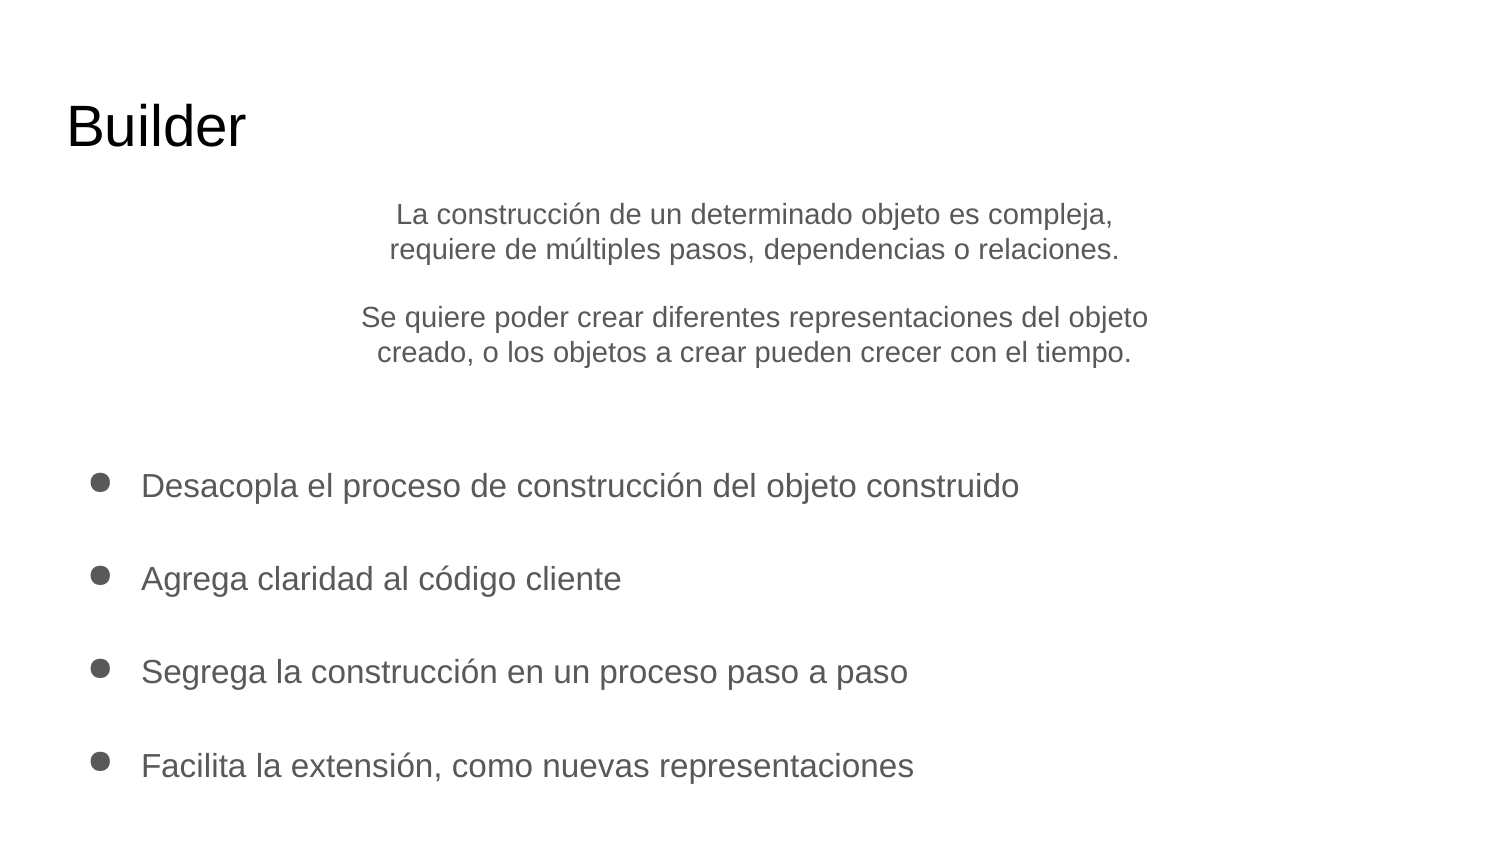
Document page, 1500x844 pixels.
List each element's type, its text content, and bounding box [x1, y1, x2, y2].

list Desacopla el proceso de construcción del objeto construido Agrega claridad al código cliente Segrega la construcción en un proceso paso a paso Facilita la extensión, como nuevas representaciones [51, 429, 1449, 760]
text_box La construcción de un determinado objeto es compleja, requiere de múltiples pasos, dependencias o relaciones. Se quiere poder crear diferentes representaciones del objeto creado, o los objetos a crear pueden crecer con el tiempo. [329, 179, 1181, 389]
title Builder [51, 72, 1449, 167]
